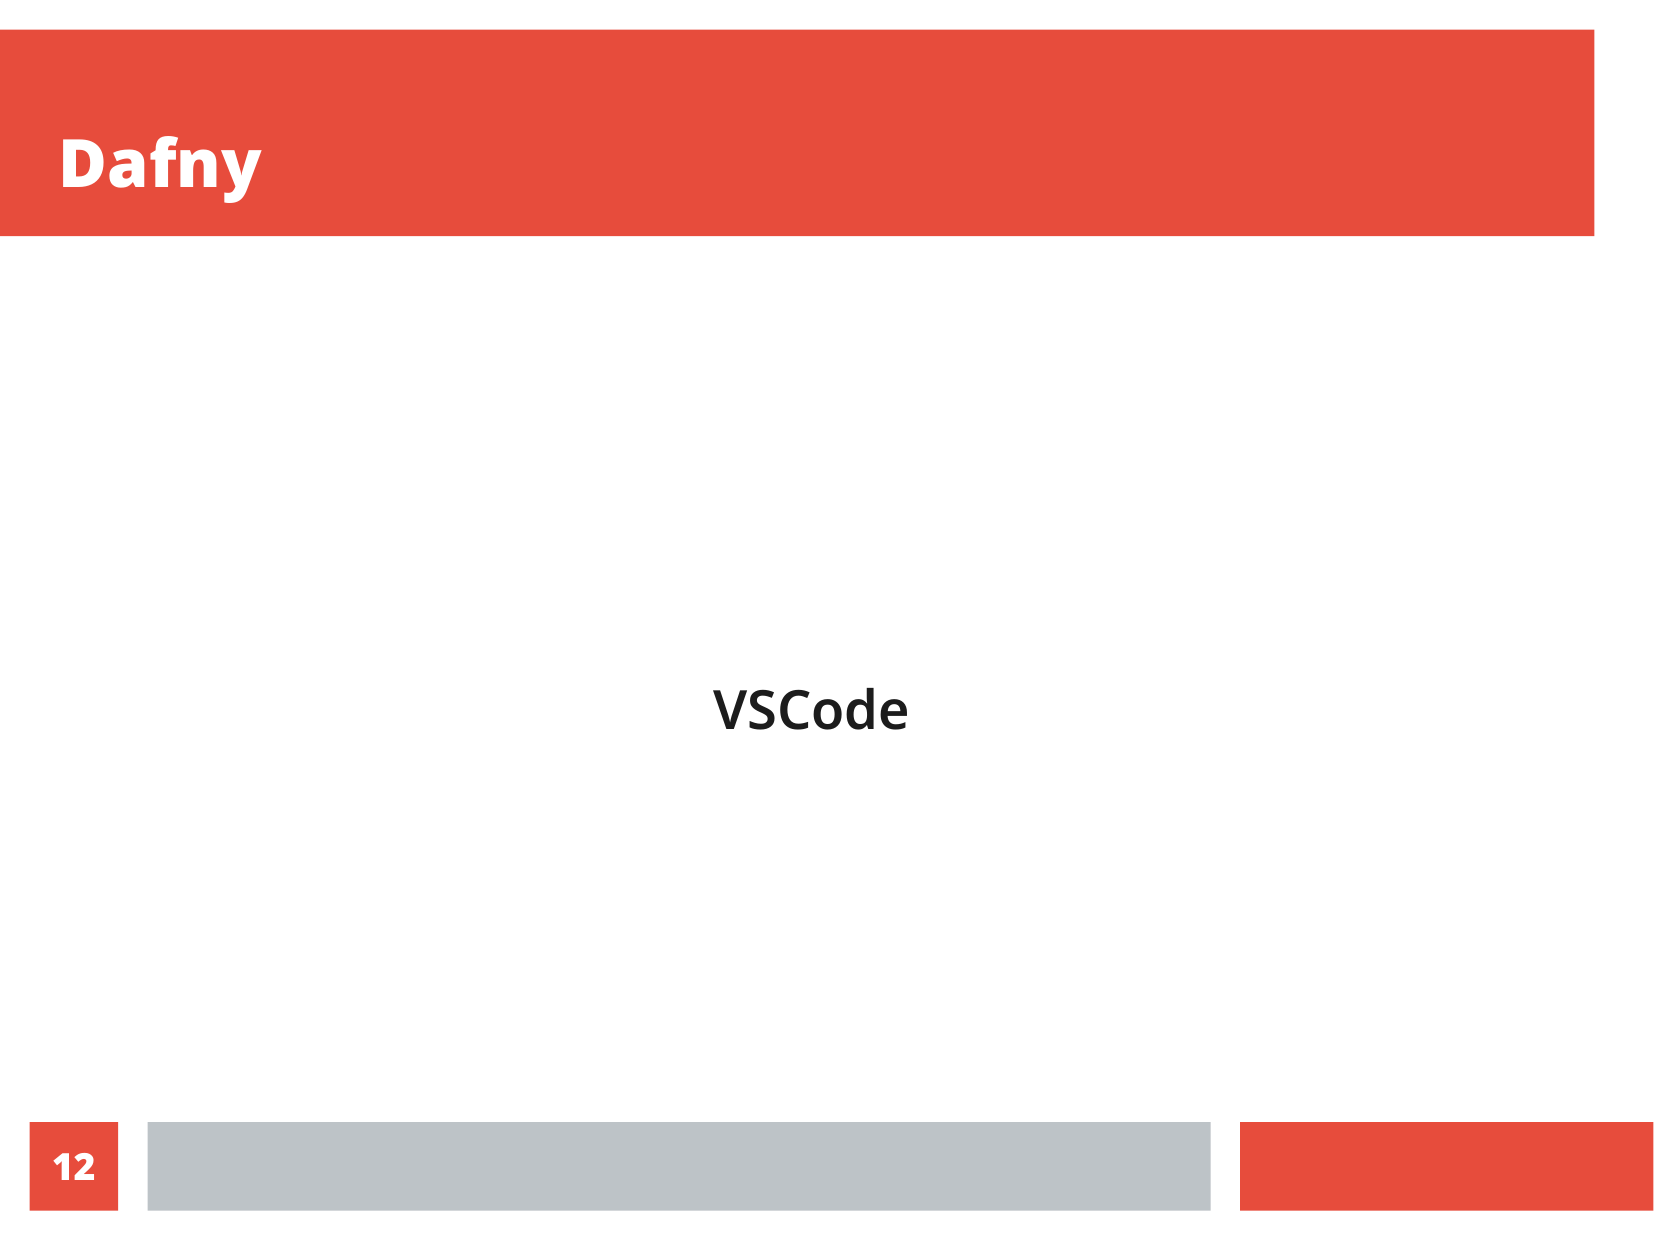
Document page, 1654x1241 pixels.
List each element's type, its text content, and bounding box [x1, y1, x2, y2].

title Dafny [59, 59, 1595, 207]
list VSCode [59, 324, 1565, 1093]
